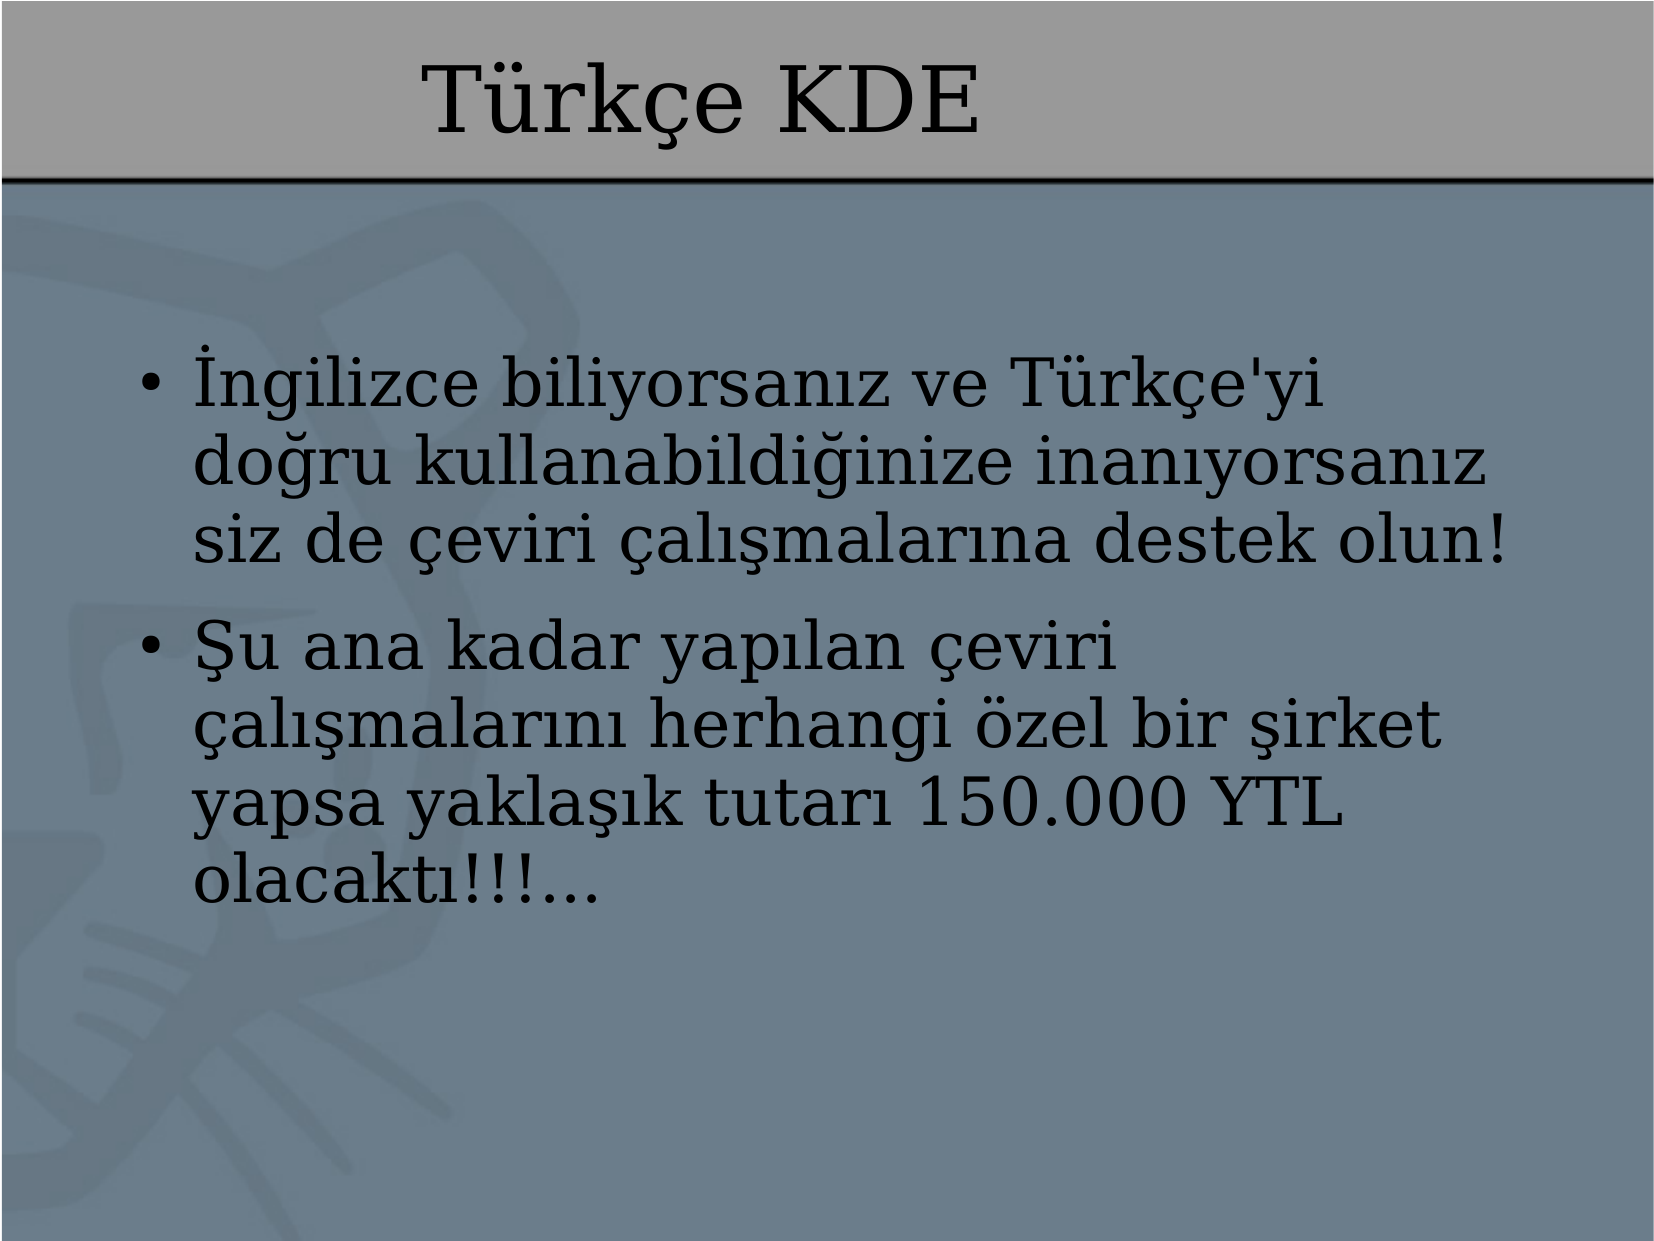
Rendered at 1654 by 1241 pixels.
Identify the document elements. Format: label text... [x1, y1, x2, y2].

picture [1, 1, 1654, 1241]
list İngilizce biliyorsanız ve Türkçe'yi doğru kullanabildiğinize inanıyorsanız siz de çeviri çalışmalarına destek olun! Şu ana kadar yapılan çeviri çalışmalarını herhangi özel bir şirket yapsa yaklaşık tutarı 150.000 YTL olacaktı!!!... [121, 344, 1534, 1127]
title Türkçe KDE [0, 0, 1410, 204]
